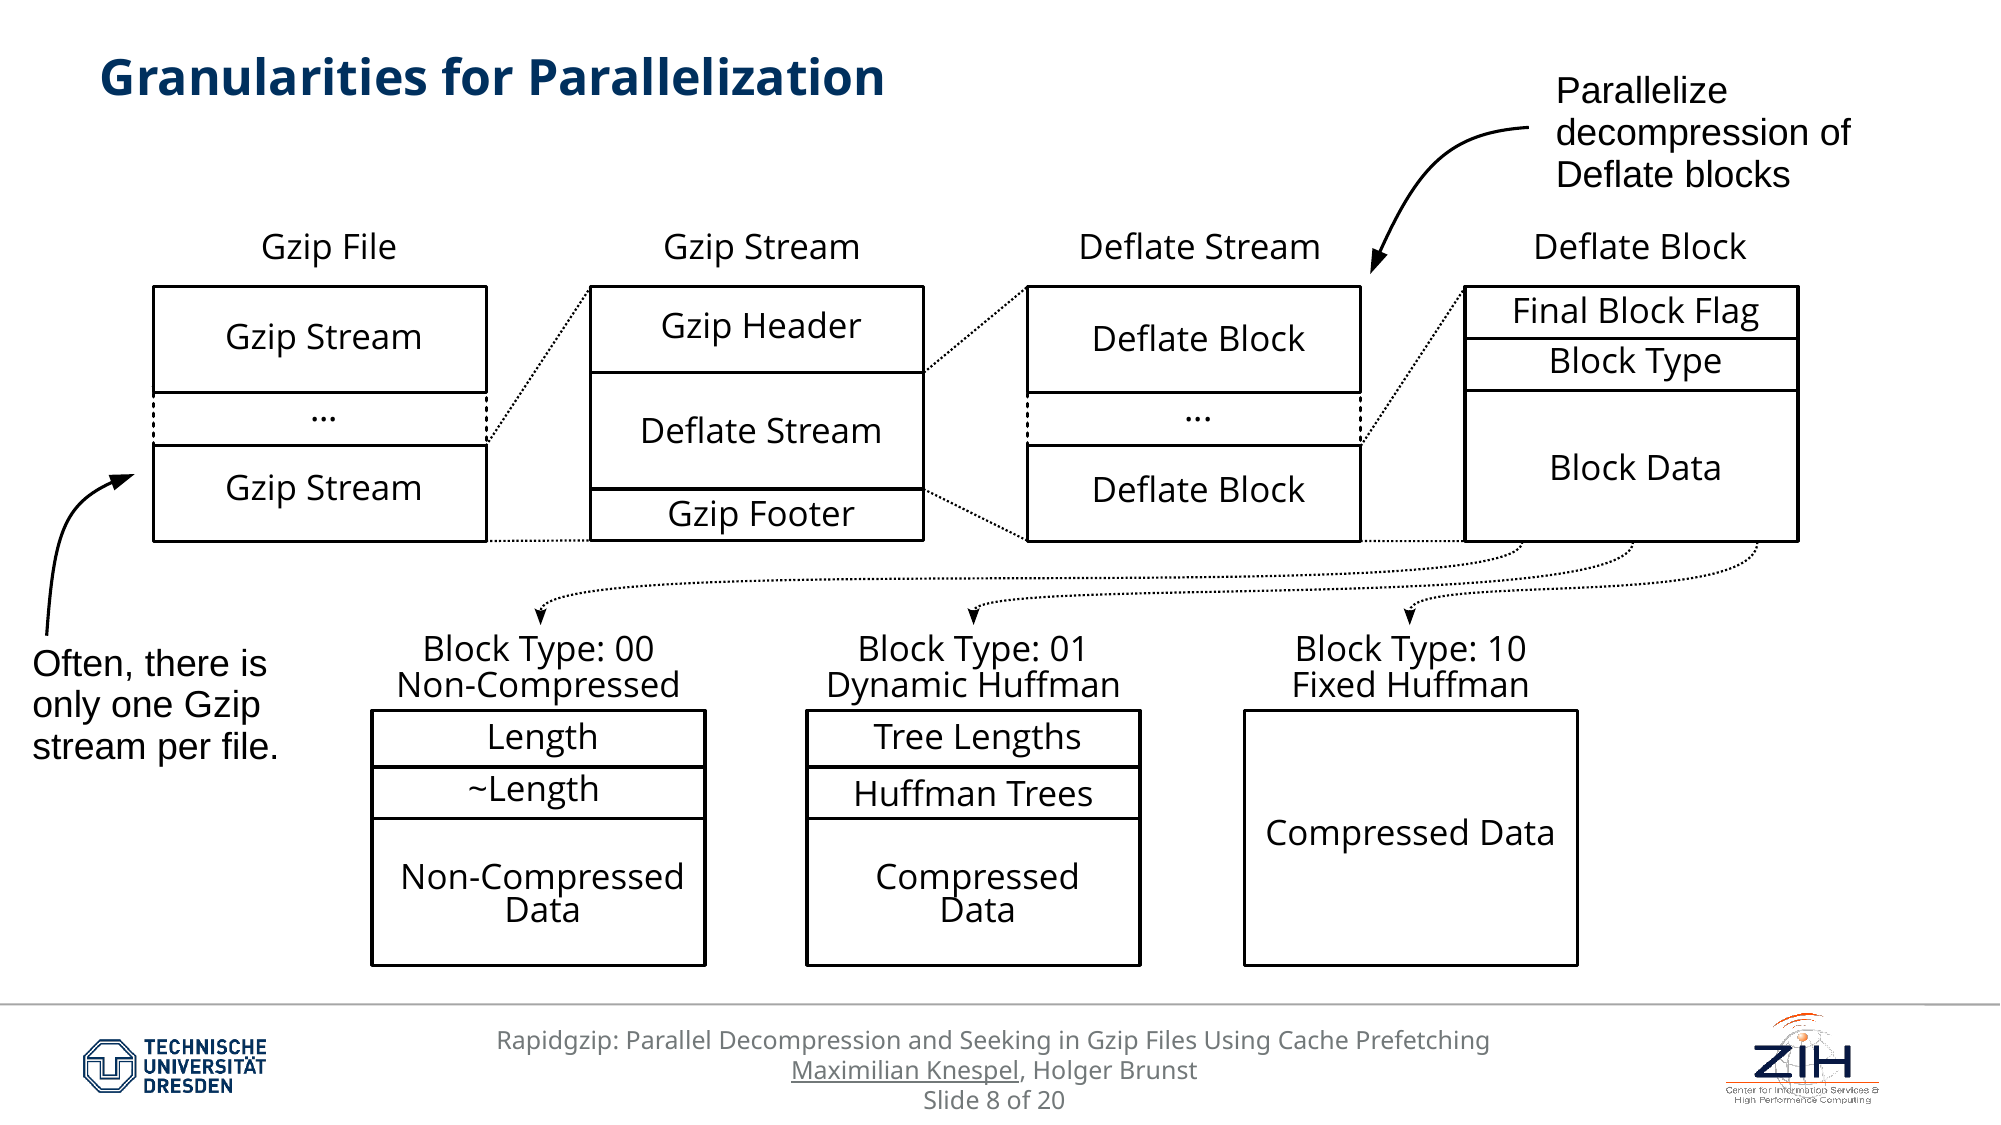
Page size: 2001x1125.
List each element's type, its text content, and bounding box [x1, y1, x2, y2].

picture [151, 232, 1801, 968]
text_box Often, there is only one Gzip stream per file. [17, 634, 318, 902]
title Granularities for Parallelization [99, 44, 1900, 233]
text_box Parallelize decompression of Deflate blocks [1541, 61, 1918, 329]
picture [1726, 1013, 1879, 1104]
picture [83, 1039, 266, 1093]
